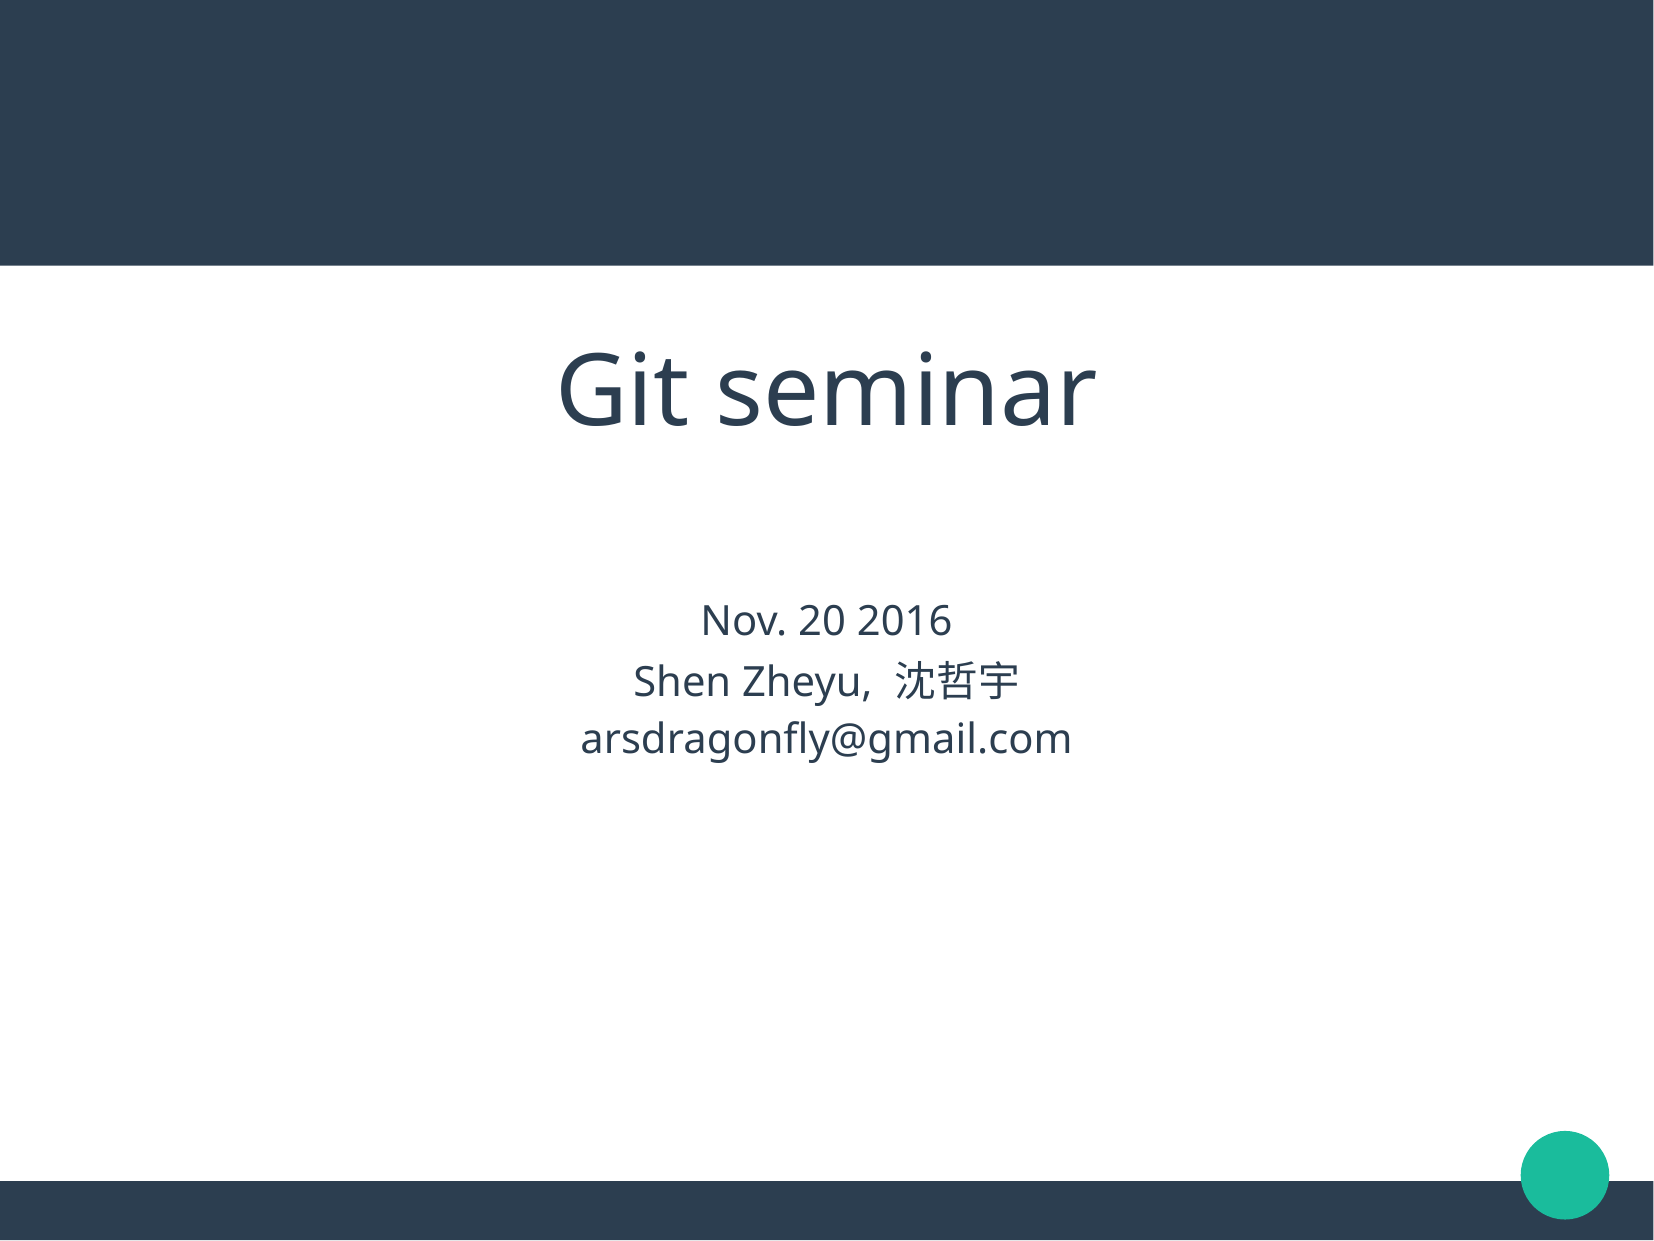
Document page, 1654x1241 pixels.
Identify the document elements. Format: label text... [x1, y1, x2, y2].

subtitle Git seminar Nov. 20 2016 Shen Zheyu, 沈哲宇 arsdragonfly@gmail.com [59, 177, 1595, 907]
